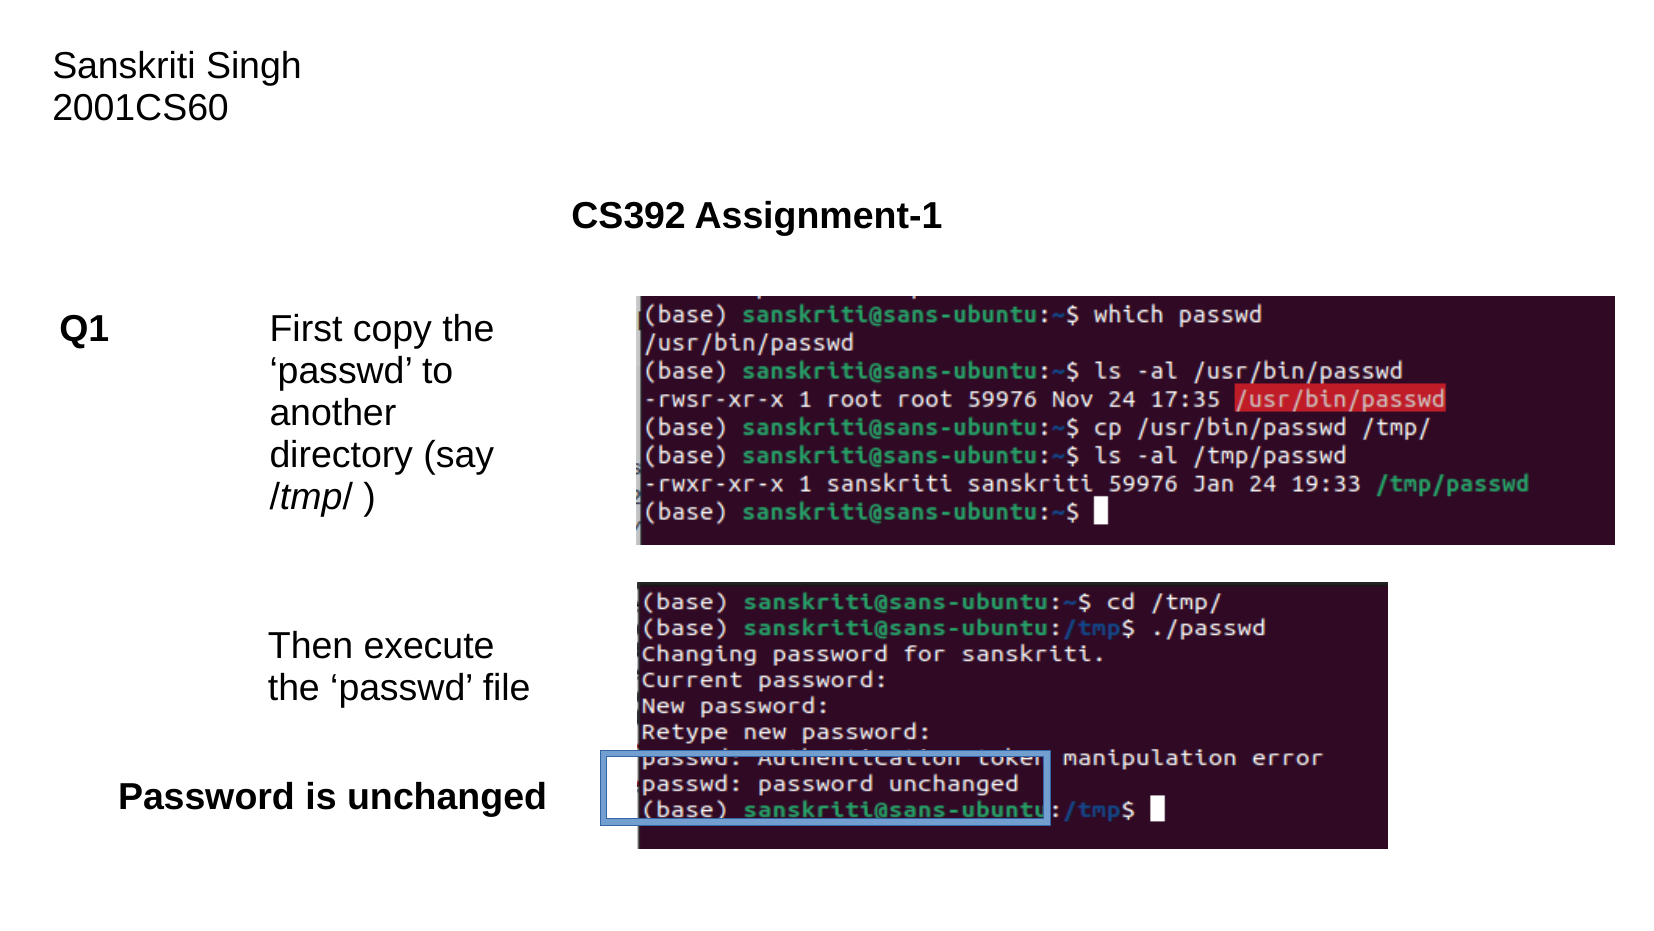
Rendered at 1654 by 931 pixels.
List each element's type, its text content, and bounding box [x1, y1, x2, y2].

text_box First copy the ‘passwd’ to another directory (say /tmp/ ) [254, 300, 563, 525]
picture [637, 582, 1388, 849]
text_box [600, 750, 1051, 826]
text_box Sanskriti Singh 2001CS60 [37, 37, 317, 137]
text_box Password is unchanged [103, 768, 563, 826]
text_box Then execute the ‘passwd’ file [253, 617, 561, 717]
text_box CS392 Assignment-1 [556, 187, 958, 245]
text_box Q1 [44, 300, 125, 357]
picture [637, 757, 1043, 818]
picture [636, 296, 1615, 546]
